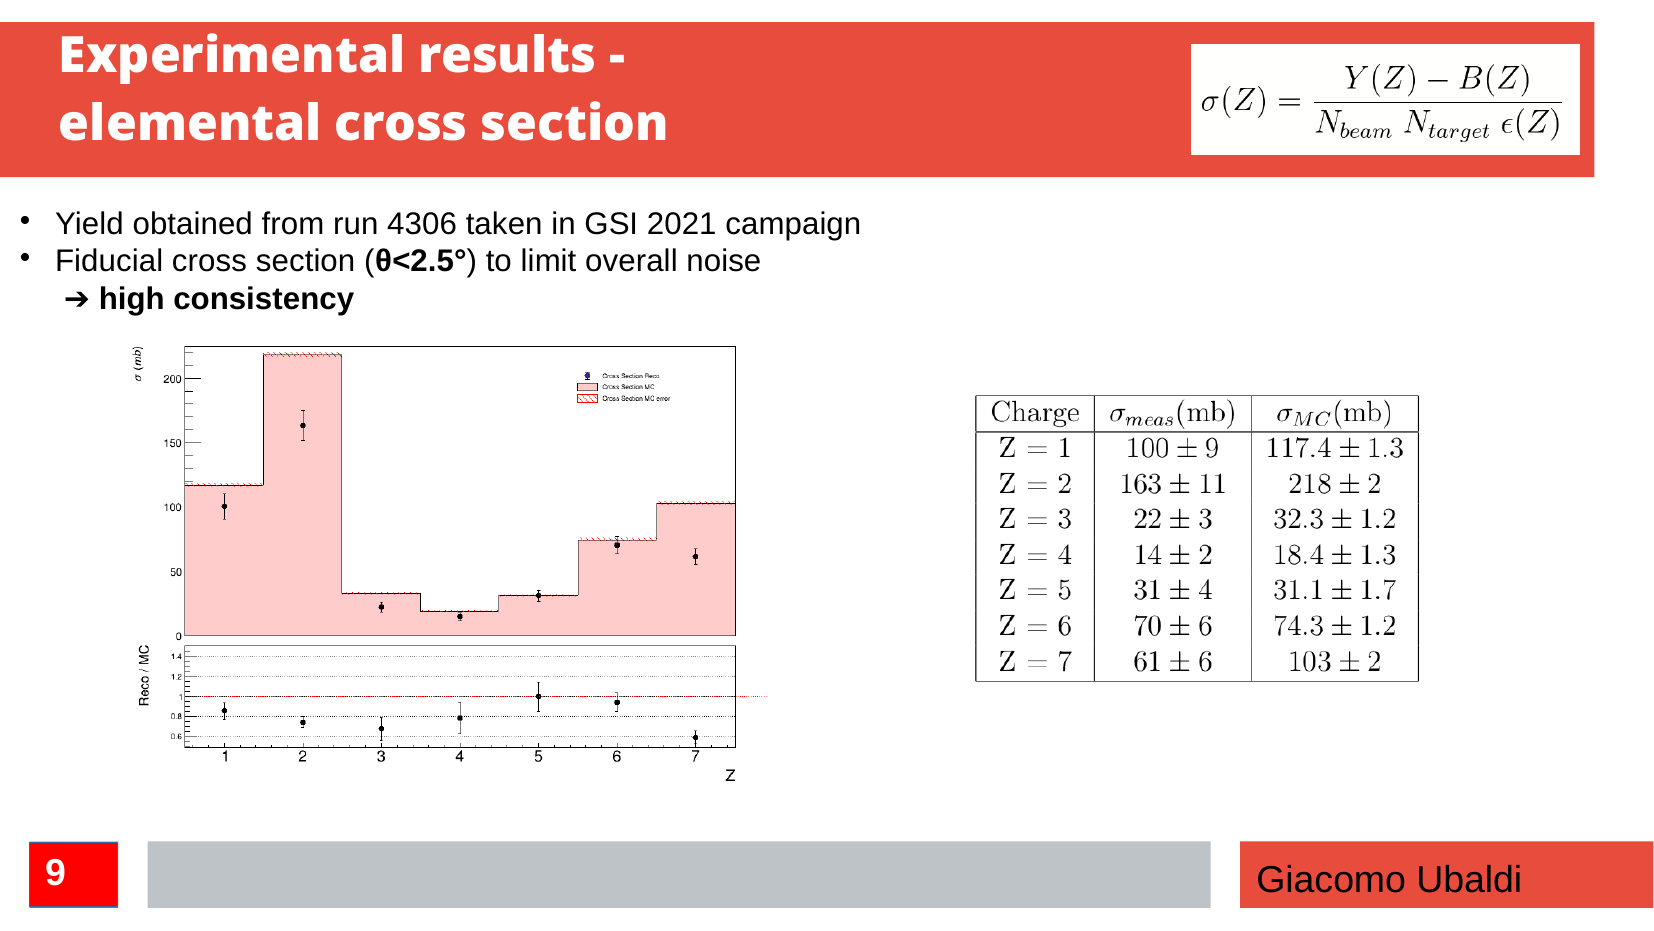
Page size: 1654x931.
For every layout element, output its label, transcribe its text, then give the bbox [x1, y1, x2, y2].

text_box Yield obtained from run 4306 taken in GSI 2021 campaign Fiducial cross section (θ<2.5°) to limit overall noise ➔ high consistency [5, 195, 1547, 337]
picture [1201, 64, 1562, 142]
text_box 9 [30, 844, 86, 903]
text_box [29, 842, 118, 907]
text_box Giacomo Ubaldi [1241, 850, 1568, 910]
text_box [1191, 44, 1580, 155]
picture [120, 329, 767, 816]
picture [940, 370, 1444, 697]
title Experimental results - elemental cross section [59, 44, 1595, 156]
